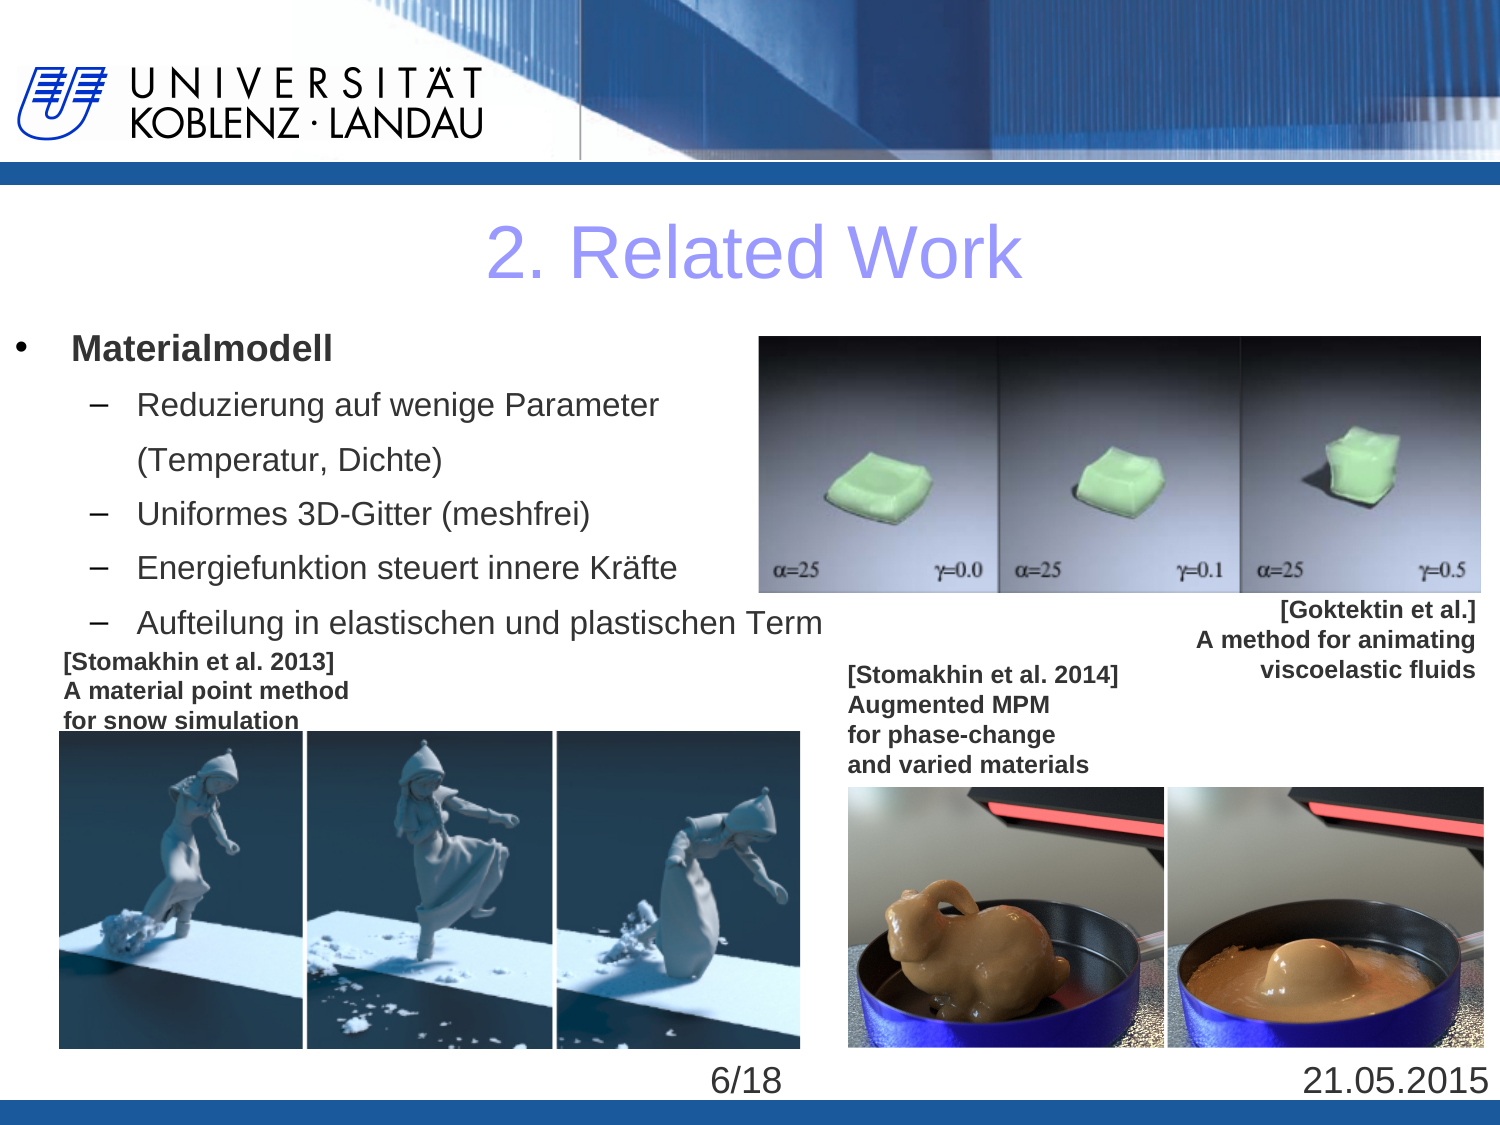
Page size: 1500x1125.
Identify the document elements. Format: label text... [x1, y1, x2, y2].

title 2. Related Work [79, 155, 1430, 336]
picture [848, 785, 1484, 1048]
text_box [Goktektin et al.] A method for animating viscoelastic fluids [1181, 585, 1491, 756]
picture [17, 0, 1500, 160]
list Materialmodell Reduzierung auf wenige Parameter (Temperatur, Dichte) Uniformes 3D-Gitter (meshfrei) Energiefunktion steuert innere Kräfte Aufteilung in elastischen und plastischen Term [0, 316, 1351, 991]
text_box [Stomakhin et al. 2014] Augmented MPM for phase-change and varied materials [832, 650, 1135, 821]
picture [758, 336, 1481, 593]
text_box <Nummer>/18 [622, 1048, 871, 1120]
text_box 21.05.2015 [1287, 1048, 1500, 1120]
picture [59, 731, 801, 1049]
text_box [Stomakhin et al. 2013] A material point method for snow simulation [48, 637, 365, 808]
